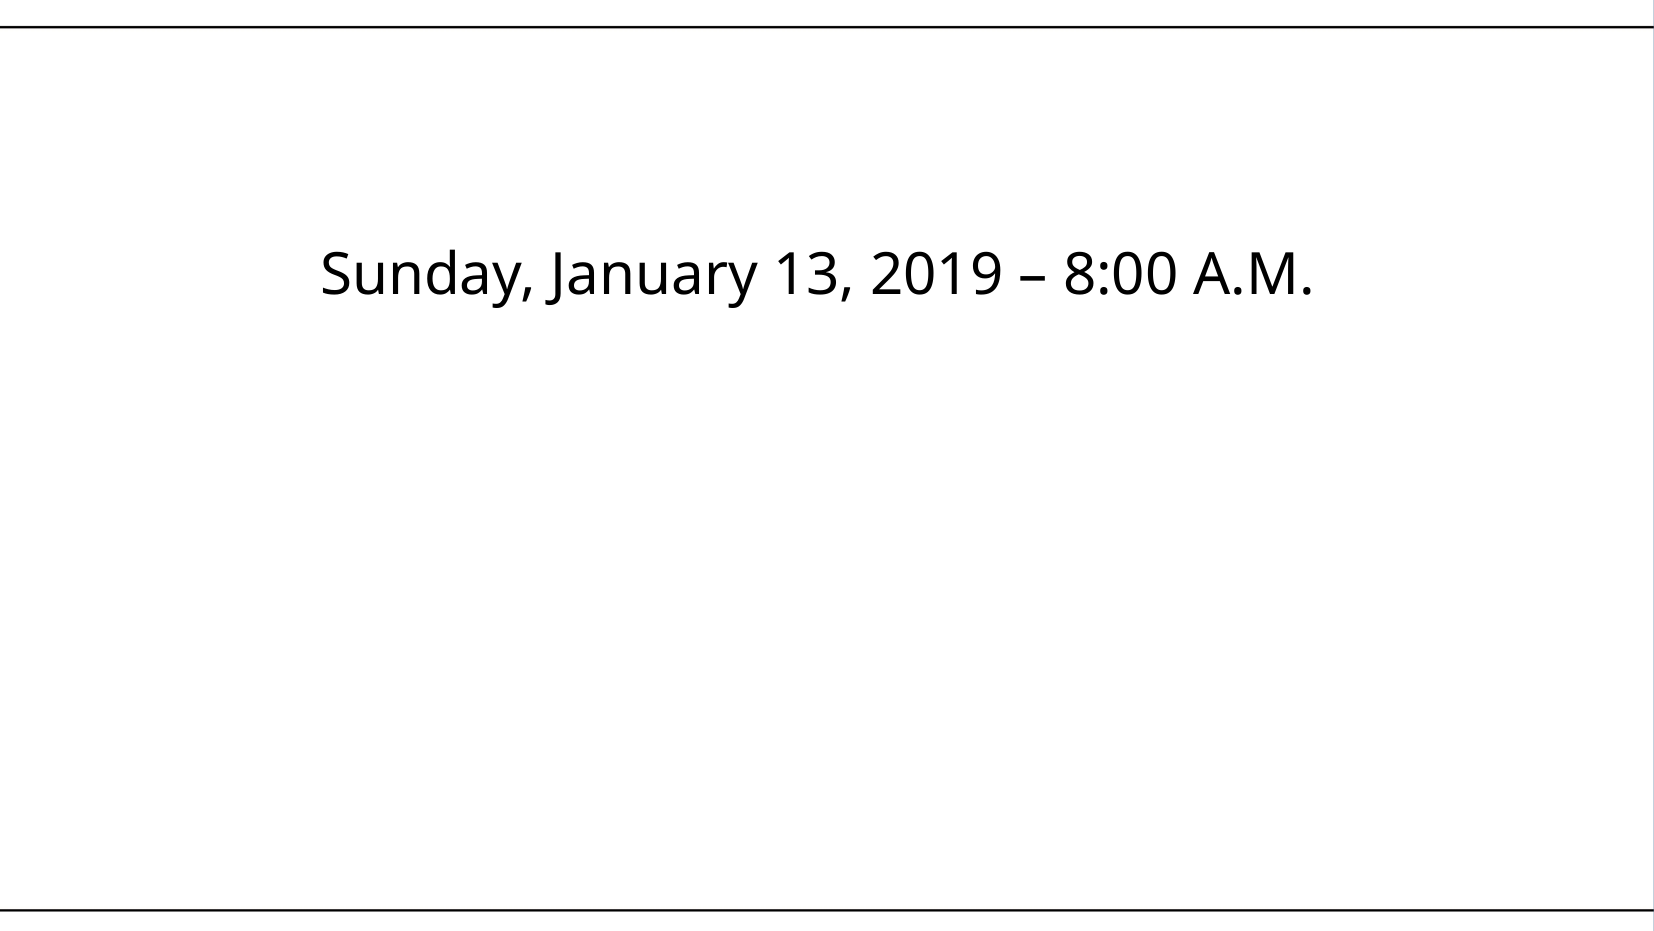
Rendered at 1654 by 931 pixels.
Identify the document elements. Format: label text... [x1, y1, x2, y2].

text_box Sunday, January 13, 2019 – 8:00 A.M. [255, 225, 1381, 318]
picture [0, 0, 1654, 931]
